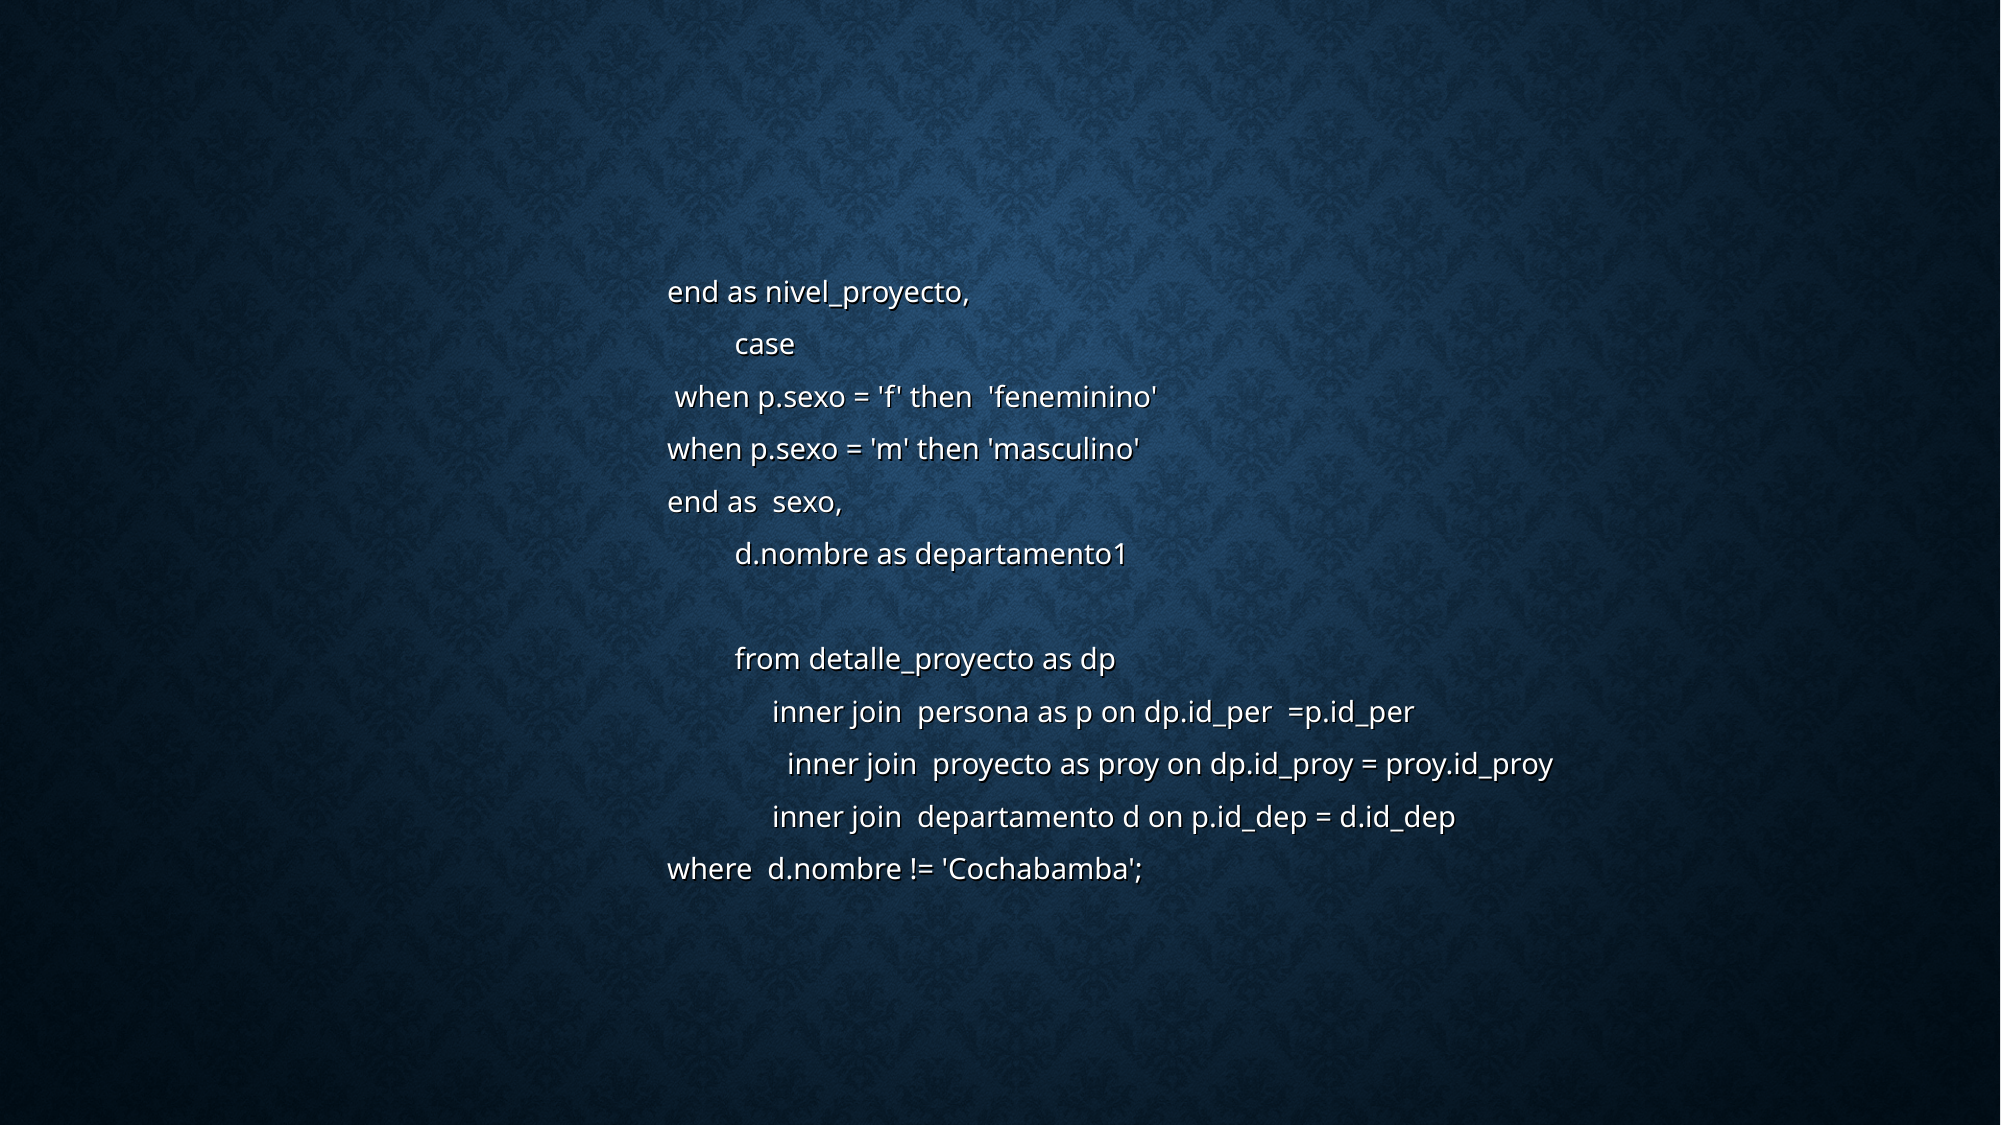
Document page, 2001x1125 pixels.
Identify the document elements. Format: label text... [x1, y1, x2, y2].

list end as nivel_proyecto, case when p.sexo = 'f' then 'feneminino' when p.sexo = 'm' then 'masculino' end as sexo, d.nombre as departamento1 from detalle_proyecto as dp inner join persona as p on dp.id_per =p.id_per inner join proyecto as proy on dp.id_proy = proy.id_proy inner join departamento d on p.id_dep = d.id_dep where d.nombre != 'Cochabamba'; [202, 208, 1874, 964]
